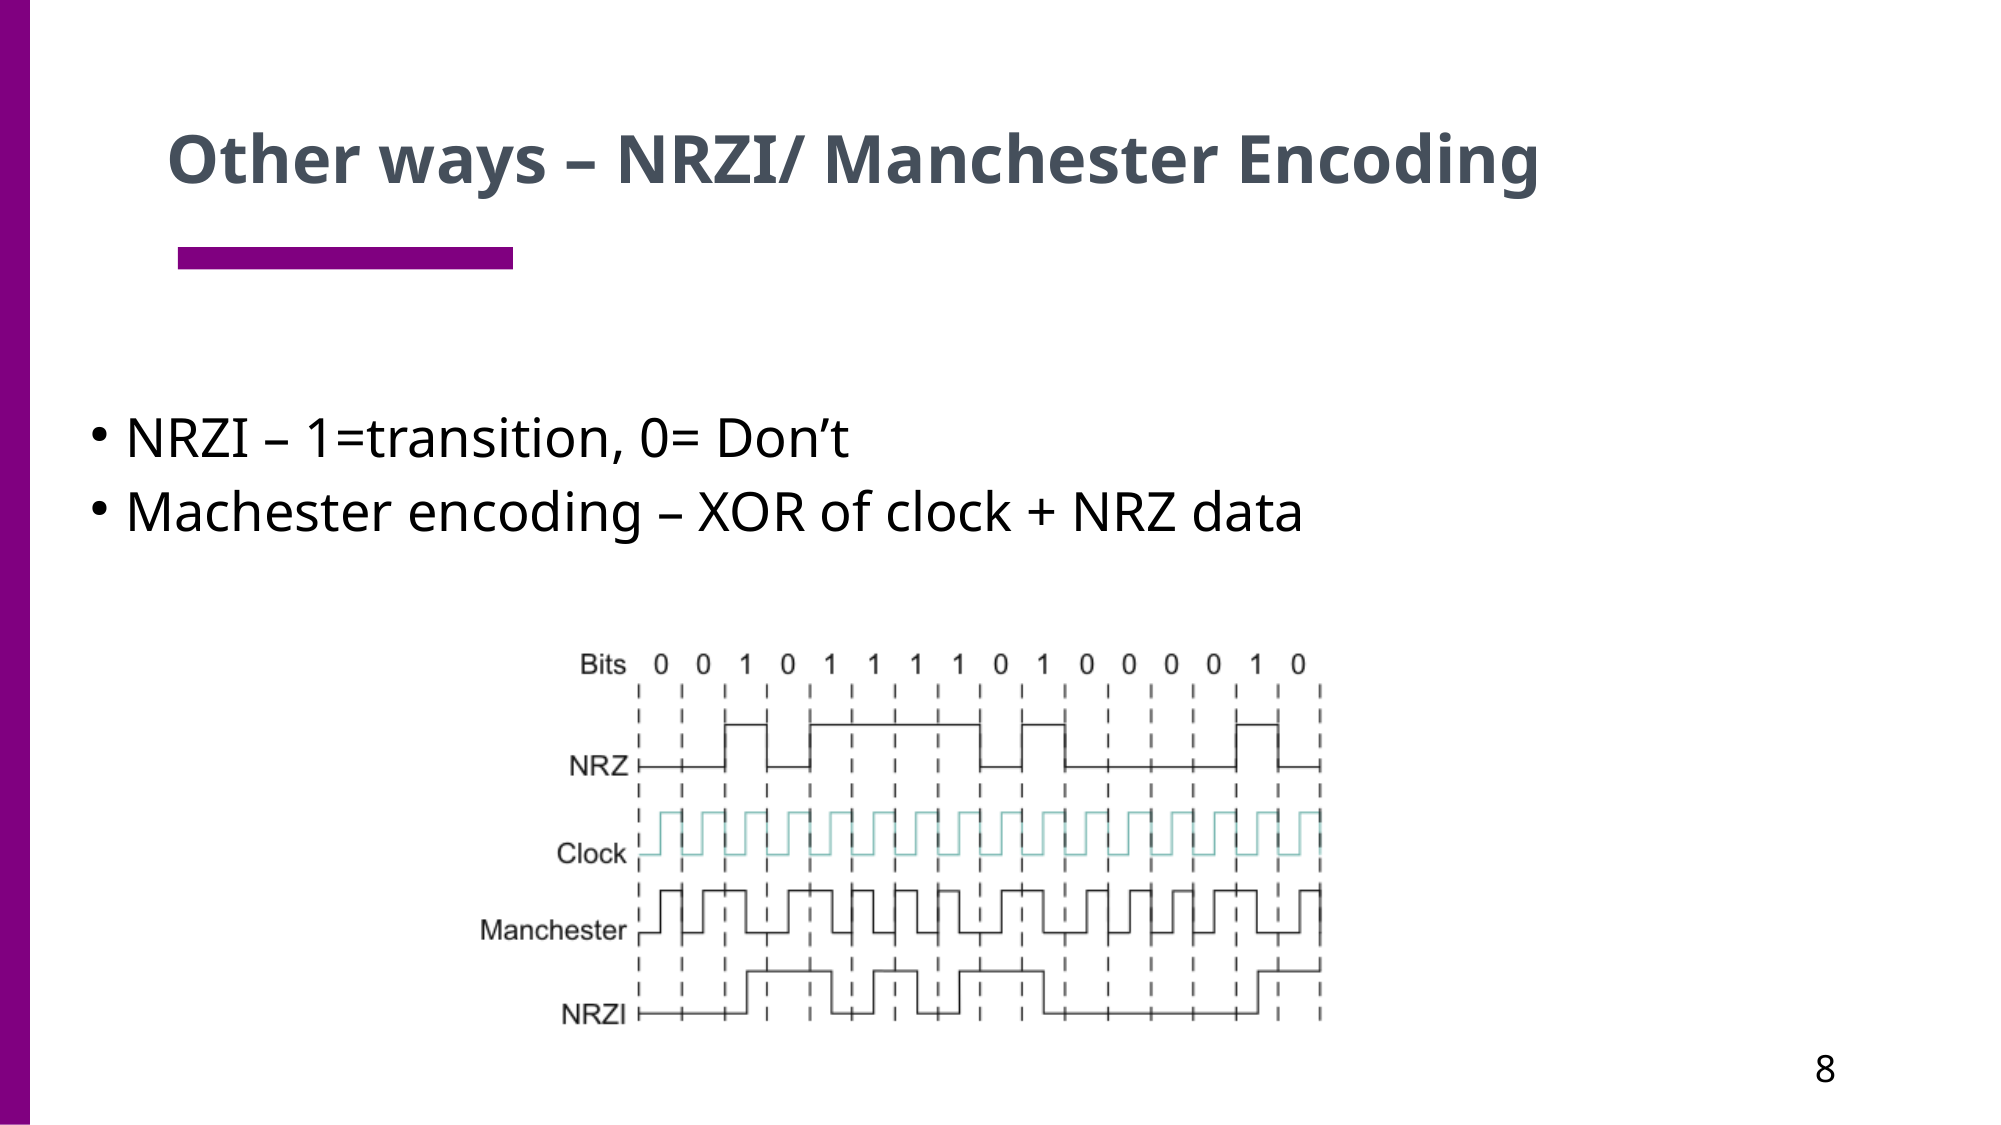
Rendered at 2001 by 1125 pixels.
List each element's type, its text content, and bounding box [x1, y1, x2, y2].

text_box NRZI – 1=transition, 0= Don’t Machester encoding – XOR of clock + NRZ data [75, 391, 1935, 737]
picture [433, 582, 1366, 1066]
text_box Other ways – NRZI/ Manchester Encoding [151, 0, 1849, 212]
